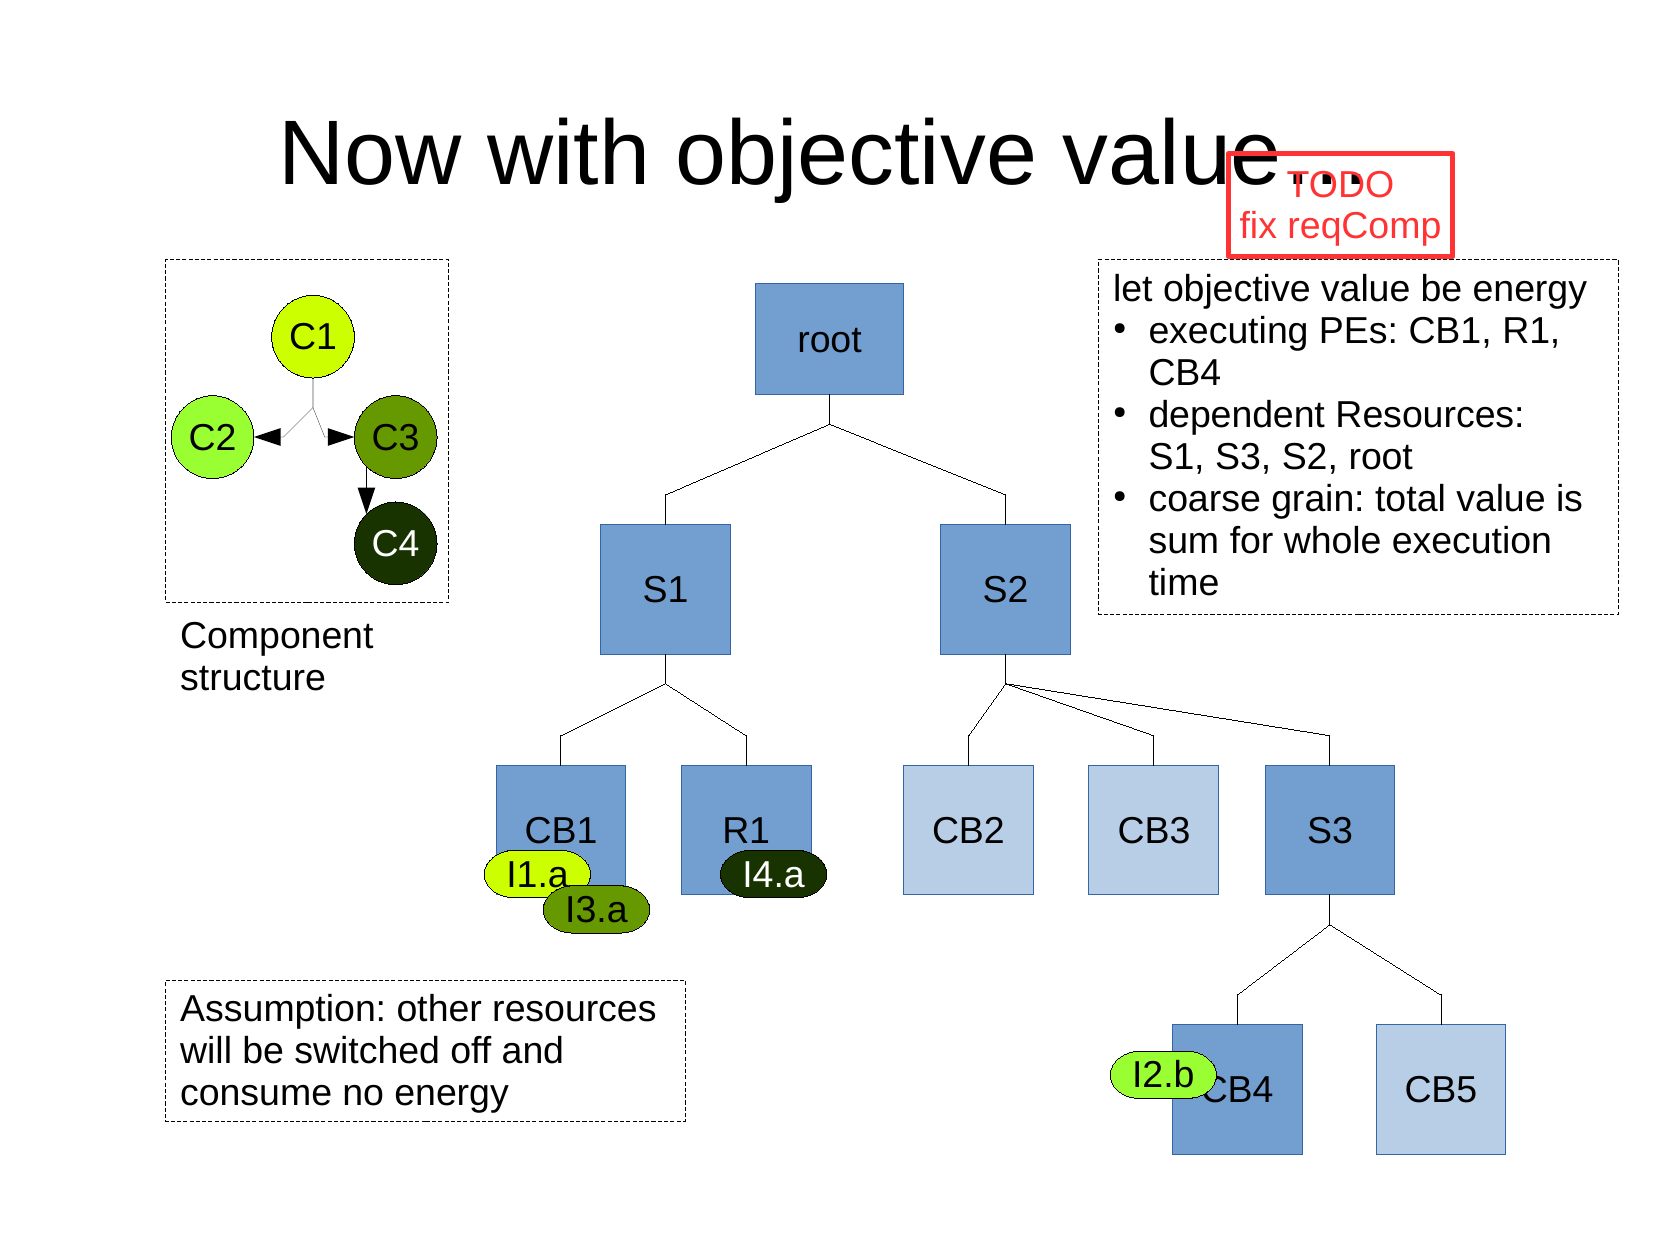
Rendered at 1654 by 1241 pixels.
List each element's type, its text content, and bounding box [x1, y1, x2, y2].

text_box TODO fix reqComp [1228, 153, 1453, 257]
text_box CB2 [903, 765, 1034, 895]
text_box C2 [171, 395, 254, 479]
text_box CB4 [1172, 1024, 1303, 1155]
text_box R1 [681, 765, 812, 895]
text_box let objective value be energy executing PEs: CB1, R1, CB4 dependent Resources: S1, S3, S2, root coarse grain: total value is sum for whole execution time [1098, 259, 1619, 615]
text_box I2.b [1110, 1051, 1217, 1099]
text_box S3 [1265, 765, 1395, 895]
text_box I1.a [552, 877, 562, 885]
text_box CB5 [1376, 1024, 1506, 1155]
text_box I1.a [484, 850, 591, 898]
text_box C3 [354, 395, 438, 479]
text_box C1 [271, 295, 355, 378]
text_box S2 [940, 524, 1071, 655]
text_box I3.a [543, 885, 650, 934]
text_box CB1 [496, 765, 626, 886]
text_box Assumption: other resources will be switched off and consume no energy [165, 980, 686, 1122]
text_box C4 [354, 501, 438, 585]
text_box CB3 [1088, 765, 1219, 895]
text_box I4.a [720, 850, 827, 898]
text_box Component structure [165, 606, 389, 706]
title Now with objective value… [82, 49, 1571, 257]
text_box S1 [600, 524, 731, 655]
text_box root [755, 283, 904, 395]
